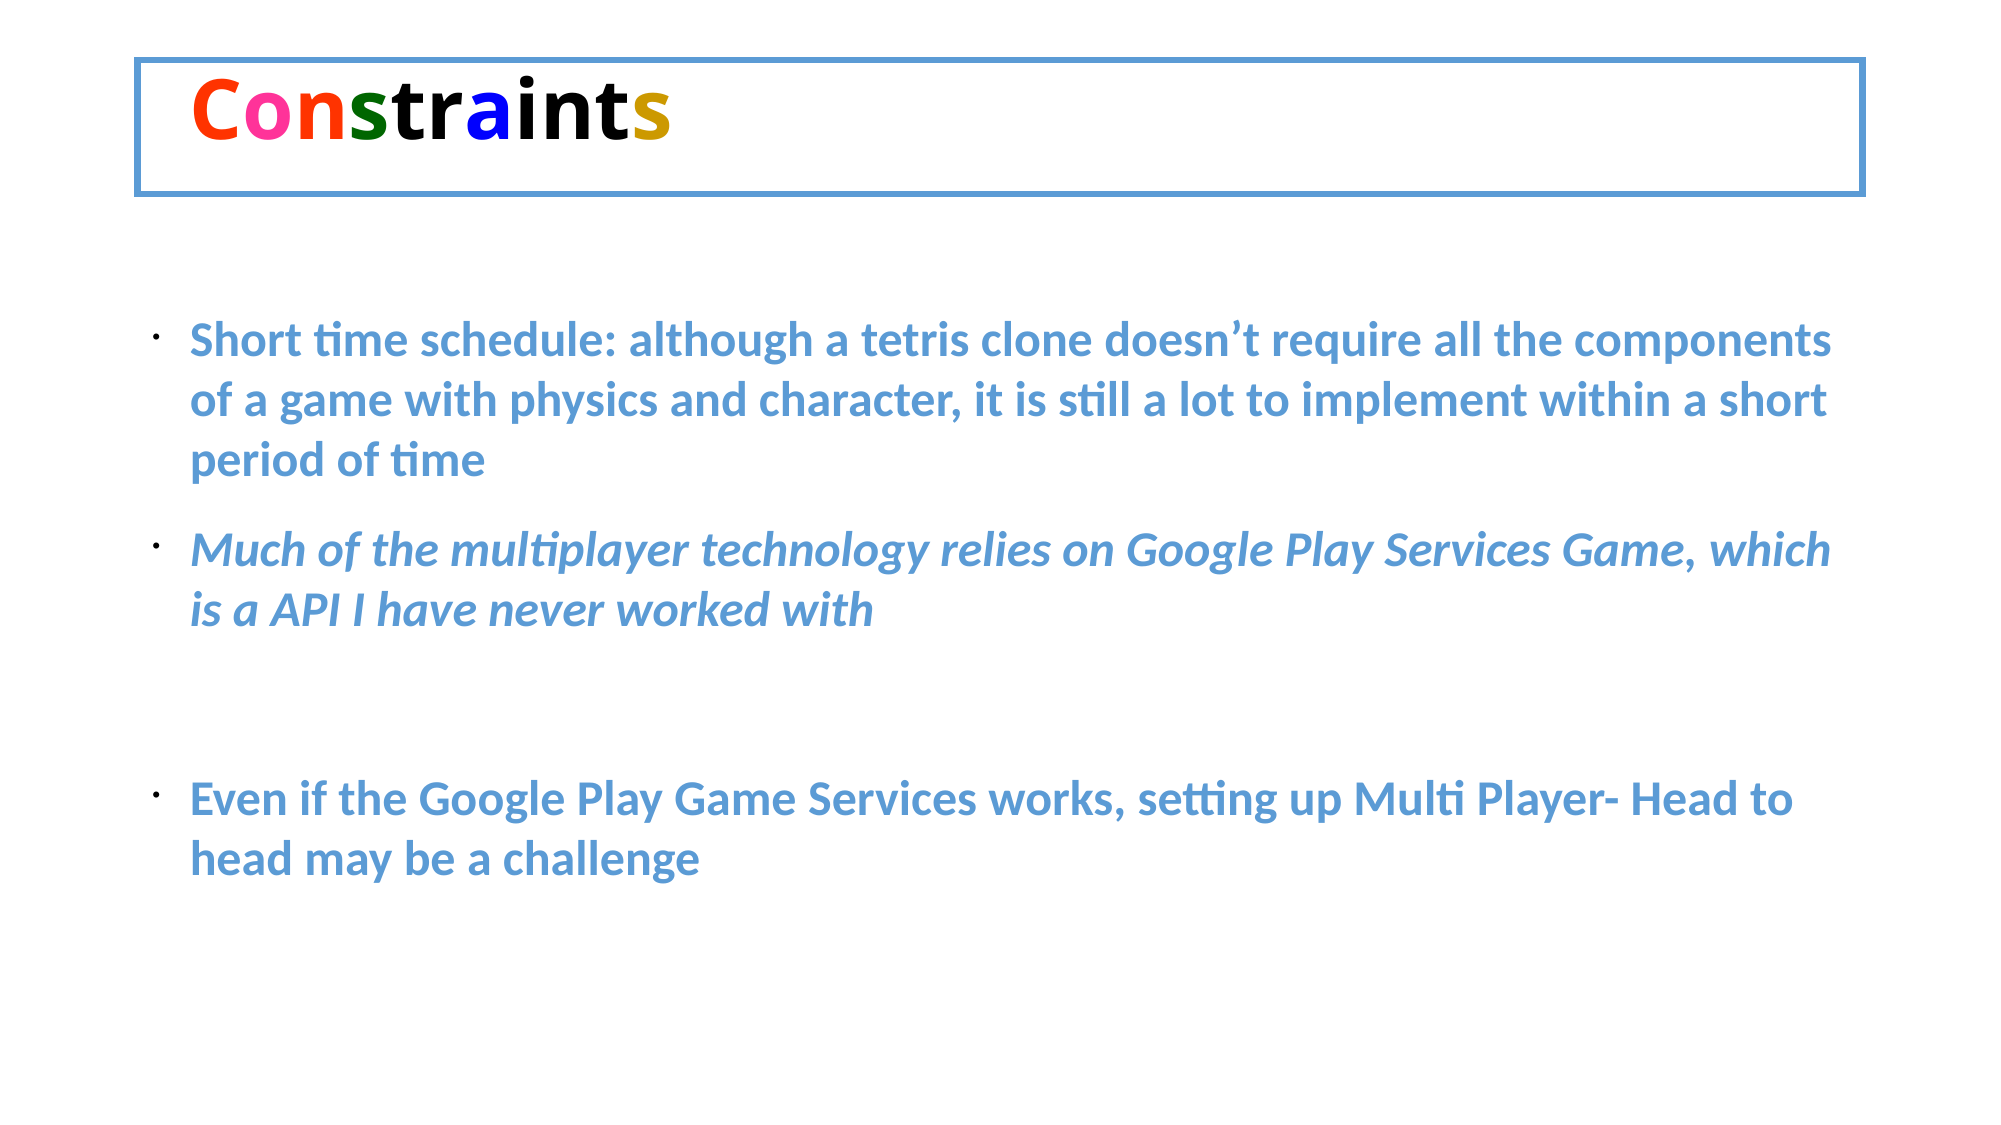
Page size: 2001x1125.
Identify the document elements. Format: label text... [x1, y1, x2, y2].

list Short time schedule: although a tetris clone doesn’t require all the components of a game with physics and character, it is still a lot to implement within a short period of time Much of the multiplayer technology relies on Google Play Services Game, which is a API I have never worked with Even if the Google Play Game Services works, setting up Multi Player- Head to head may be a challenge [137, 214, 1863, 978]
title Constraints [137, 59, 1863, 195]
